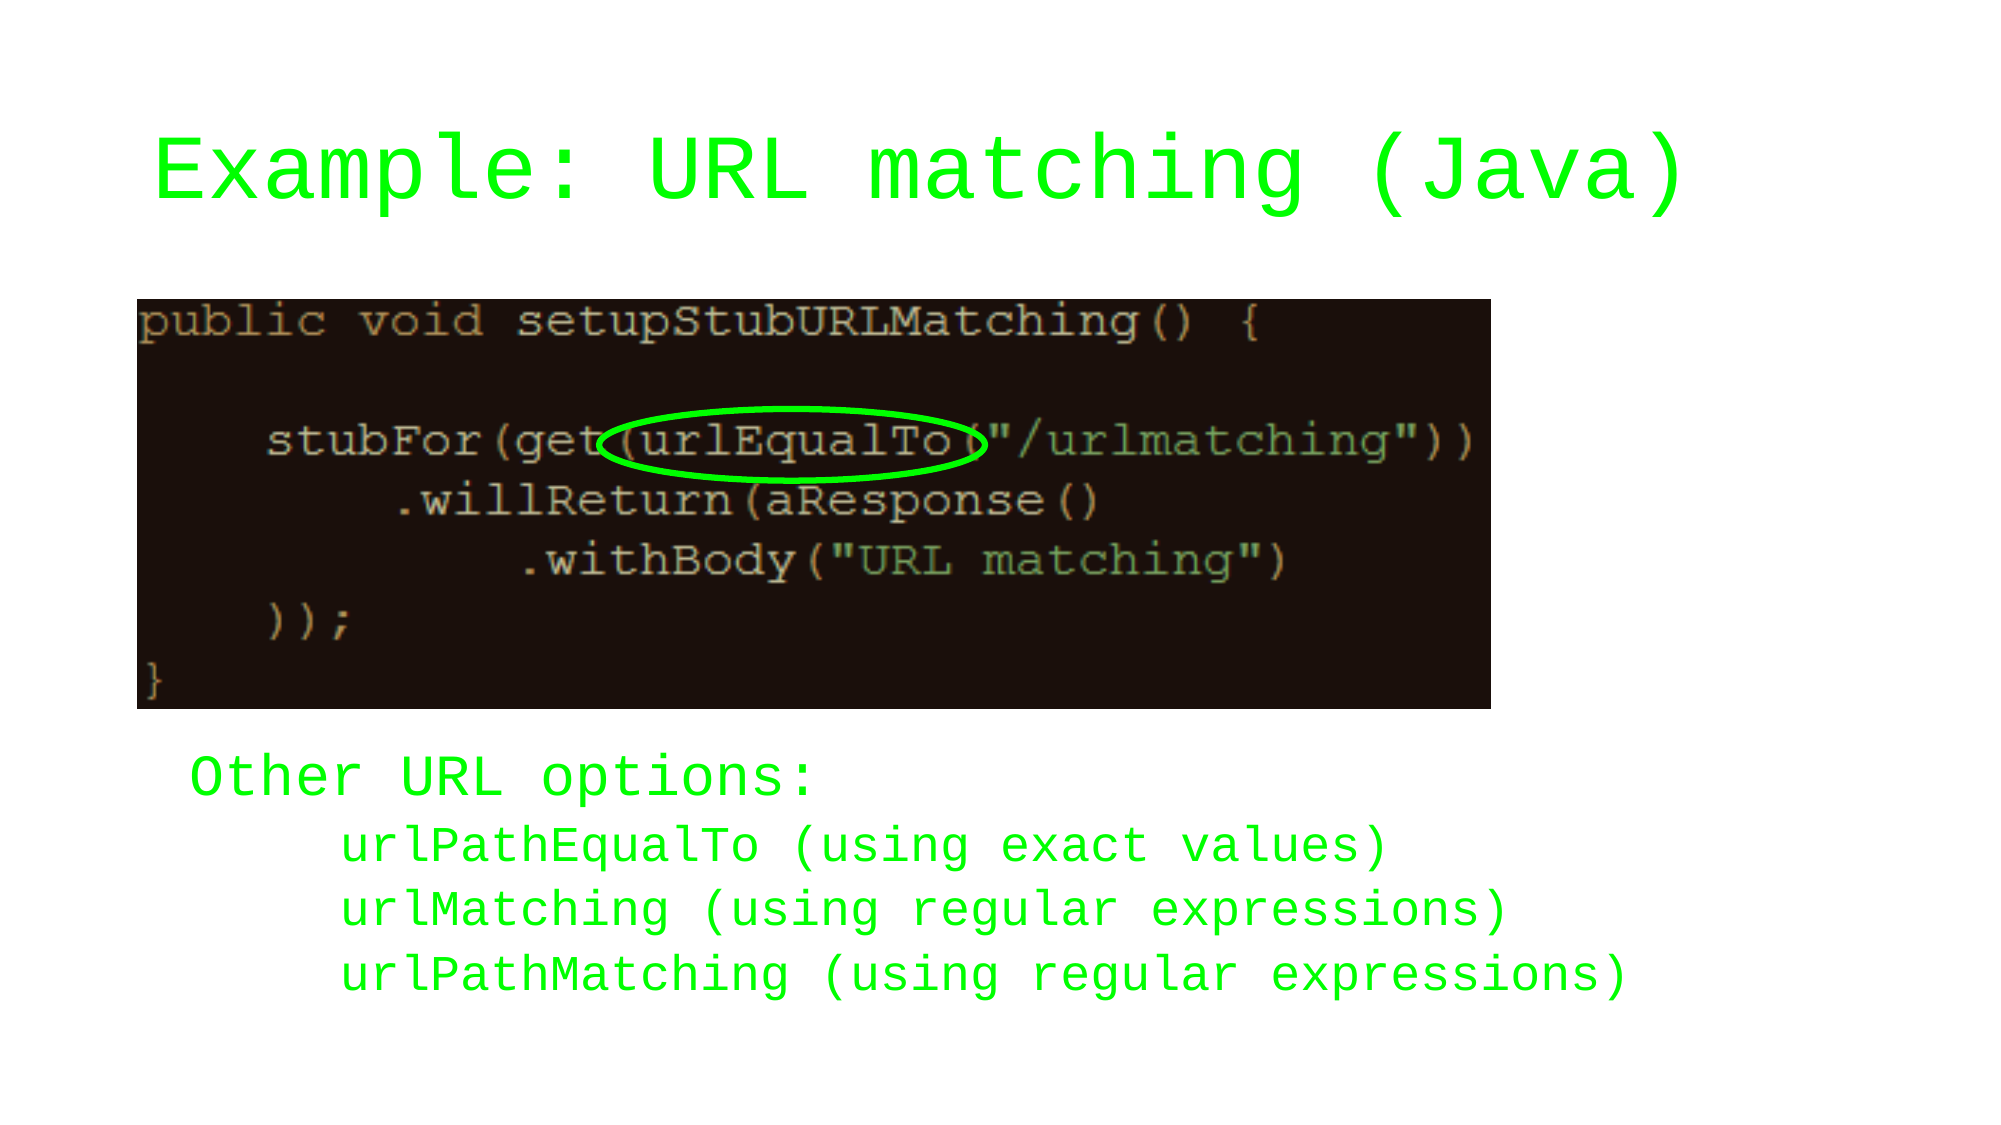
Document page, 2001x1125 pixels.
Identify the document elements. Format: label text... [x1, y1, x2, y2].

title Example: URL matching (Java) [137, 59, 1863, 278]
list Other URL options: urlPathEqualTo (using exact values) urlMatching (using regular expressions) urlPathMatching (using regular expressions) [137, 299, 1966, 1014]
picture [137, 299, 1491, 709]
